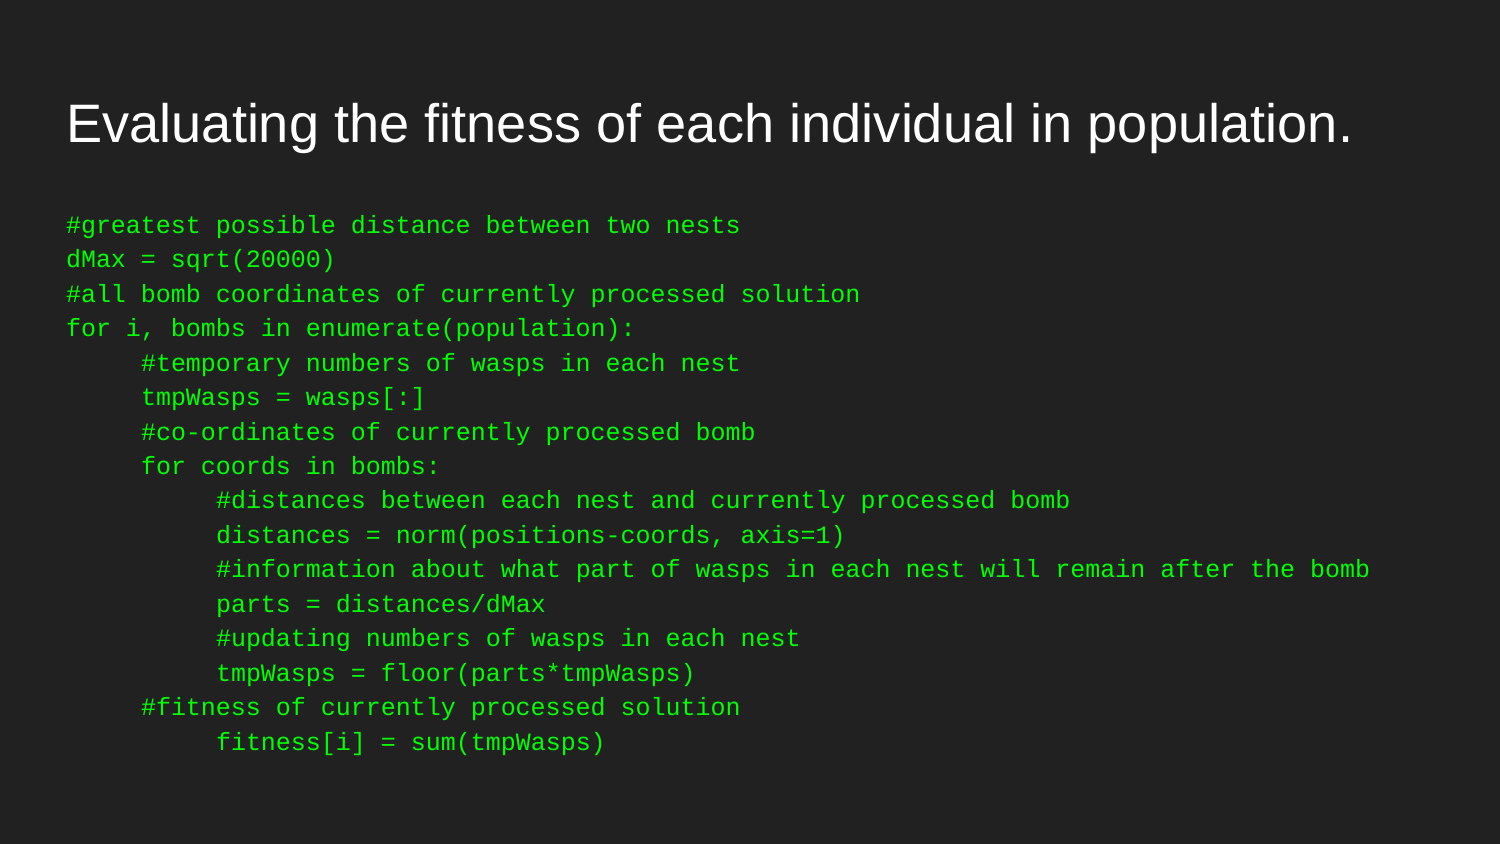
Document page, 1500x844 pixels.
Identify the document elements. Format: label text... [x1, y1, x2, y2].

list #greatest possible distance between two nests dMax = sqrt(20000) #all bomb coordinates of currently processed solution for i, bombs in enumerate(population): #temporary numbers of wasps in each nest tmpWasps = wasps[:] #co-ordinates of currently processed bomb for coords in bombs: #distances between each nest and currently processed bomb distances = norm(positions-coords, axis=1) #information about what part of wasps in each nest will remain after the bomb parts = distances/dMax #updating numbers of wasps in each nest tmpWasps = floor(parts*tmpWasps) #fitness of currently processed solution fitness[i] = sum(tmpWasps) [51, 189, 1449, 750]
title Evaluating the fitness of each individual in population. [51, 72, 1449, 167]
